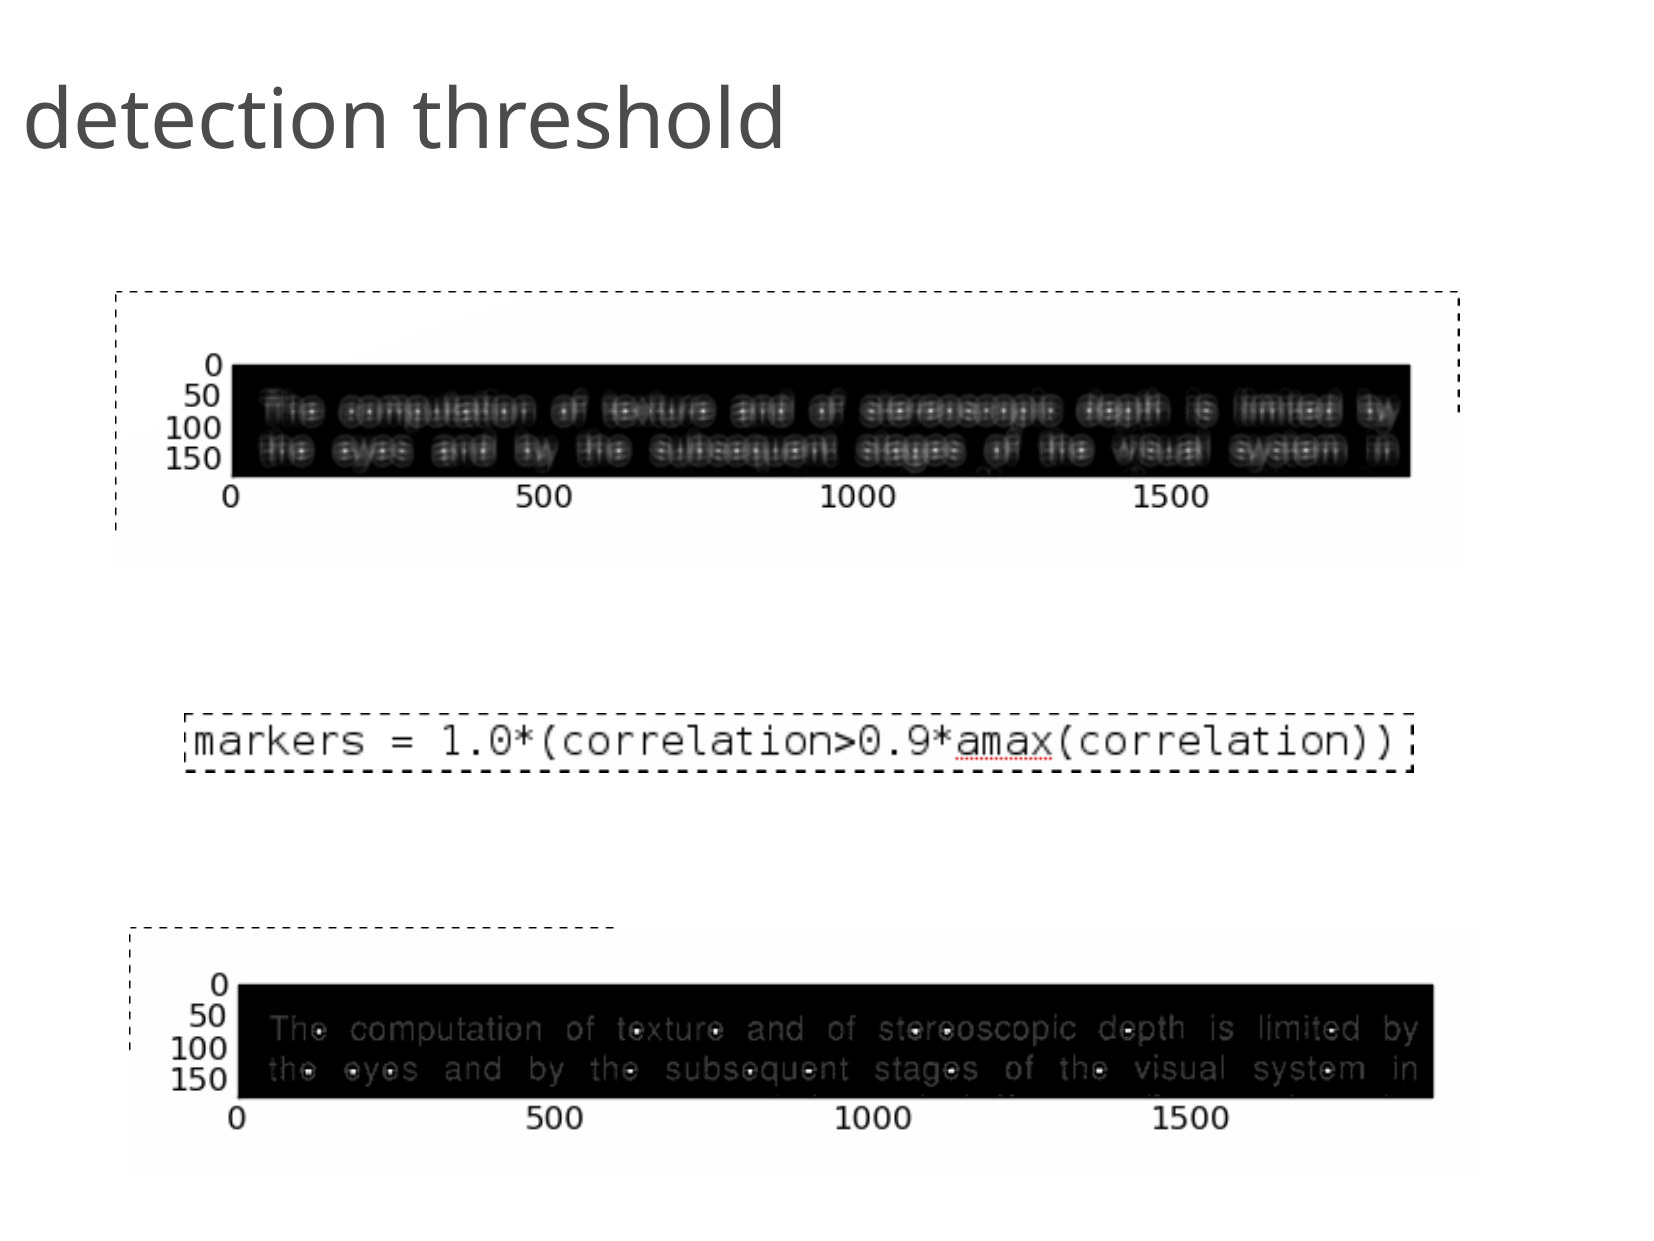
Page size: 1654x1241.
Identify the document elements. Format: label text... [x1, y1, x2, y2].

title detection threshold [22, 26, 1654, 205]
picture [129, 927, 1480, 1174]
picture [184, 713, 1414, 773]
picture [115, 291, 1460, 565]
